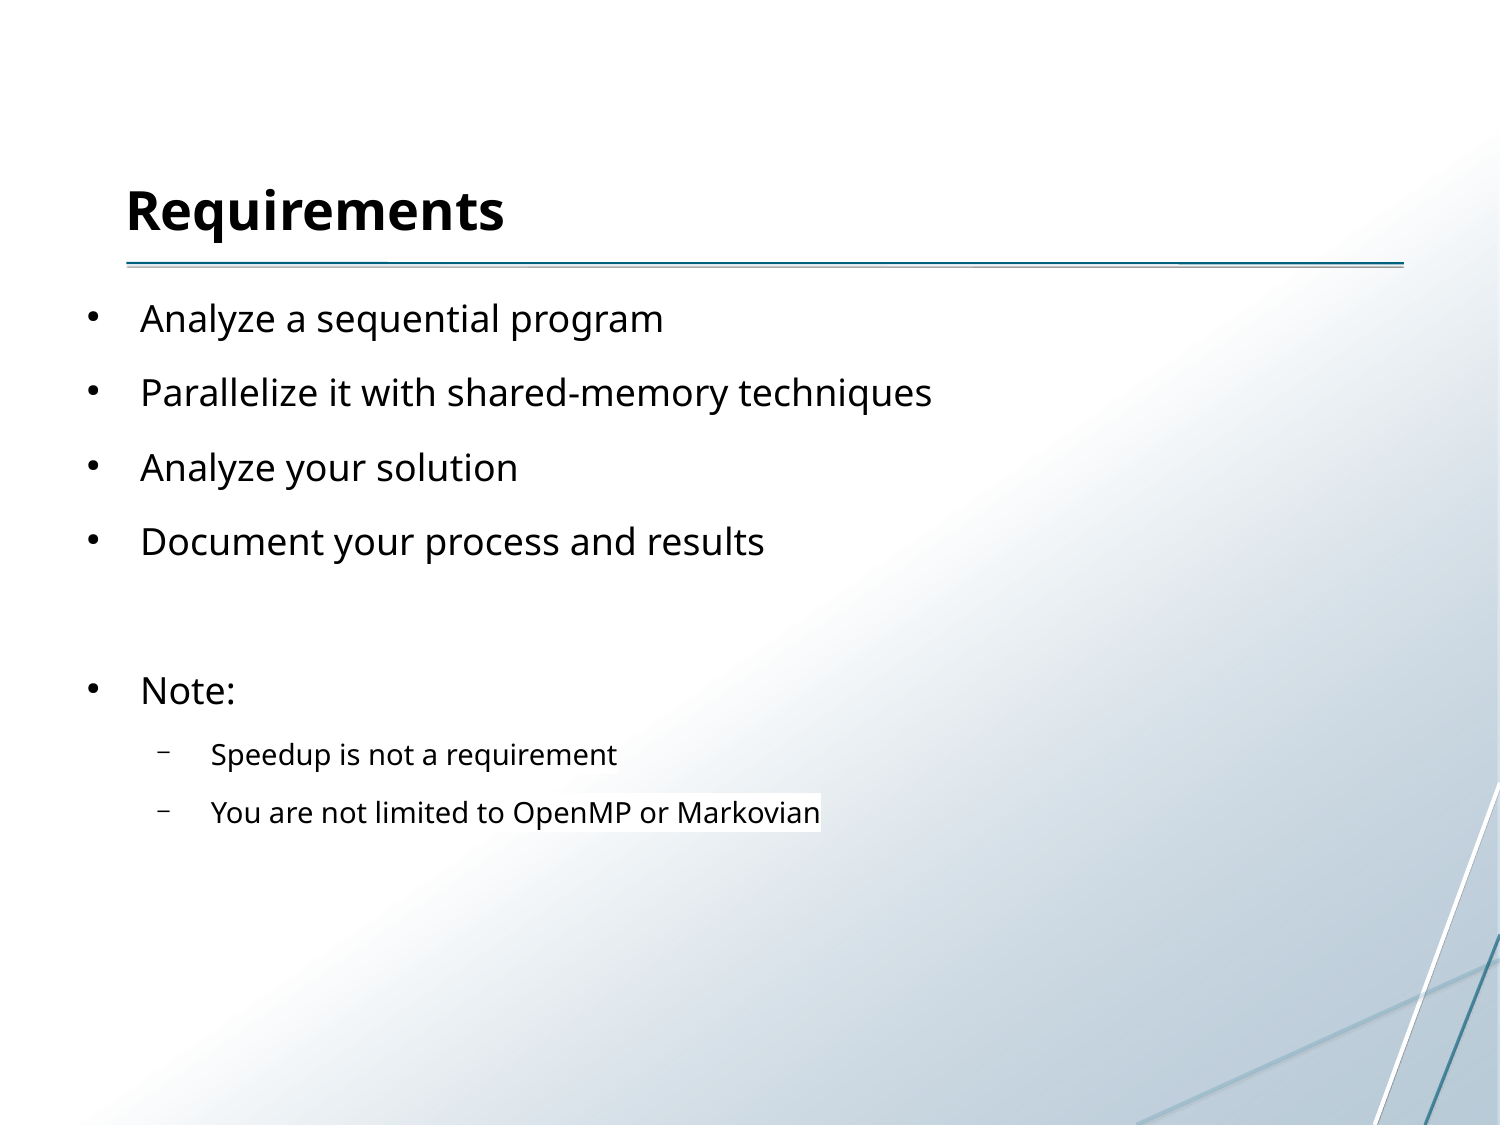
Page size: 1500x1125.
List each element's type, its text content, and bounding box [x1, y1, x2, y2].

list Analyze a sequential program Parallelize it with shared-memory techniques Analyze your solution Document your process and results Note: Speedup is not a requirement You are not limited to OpenMP or Markovian [54, 287, 1404, 1005]
title Requirements [109, 49, 1403, 249]
